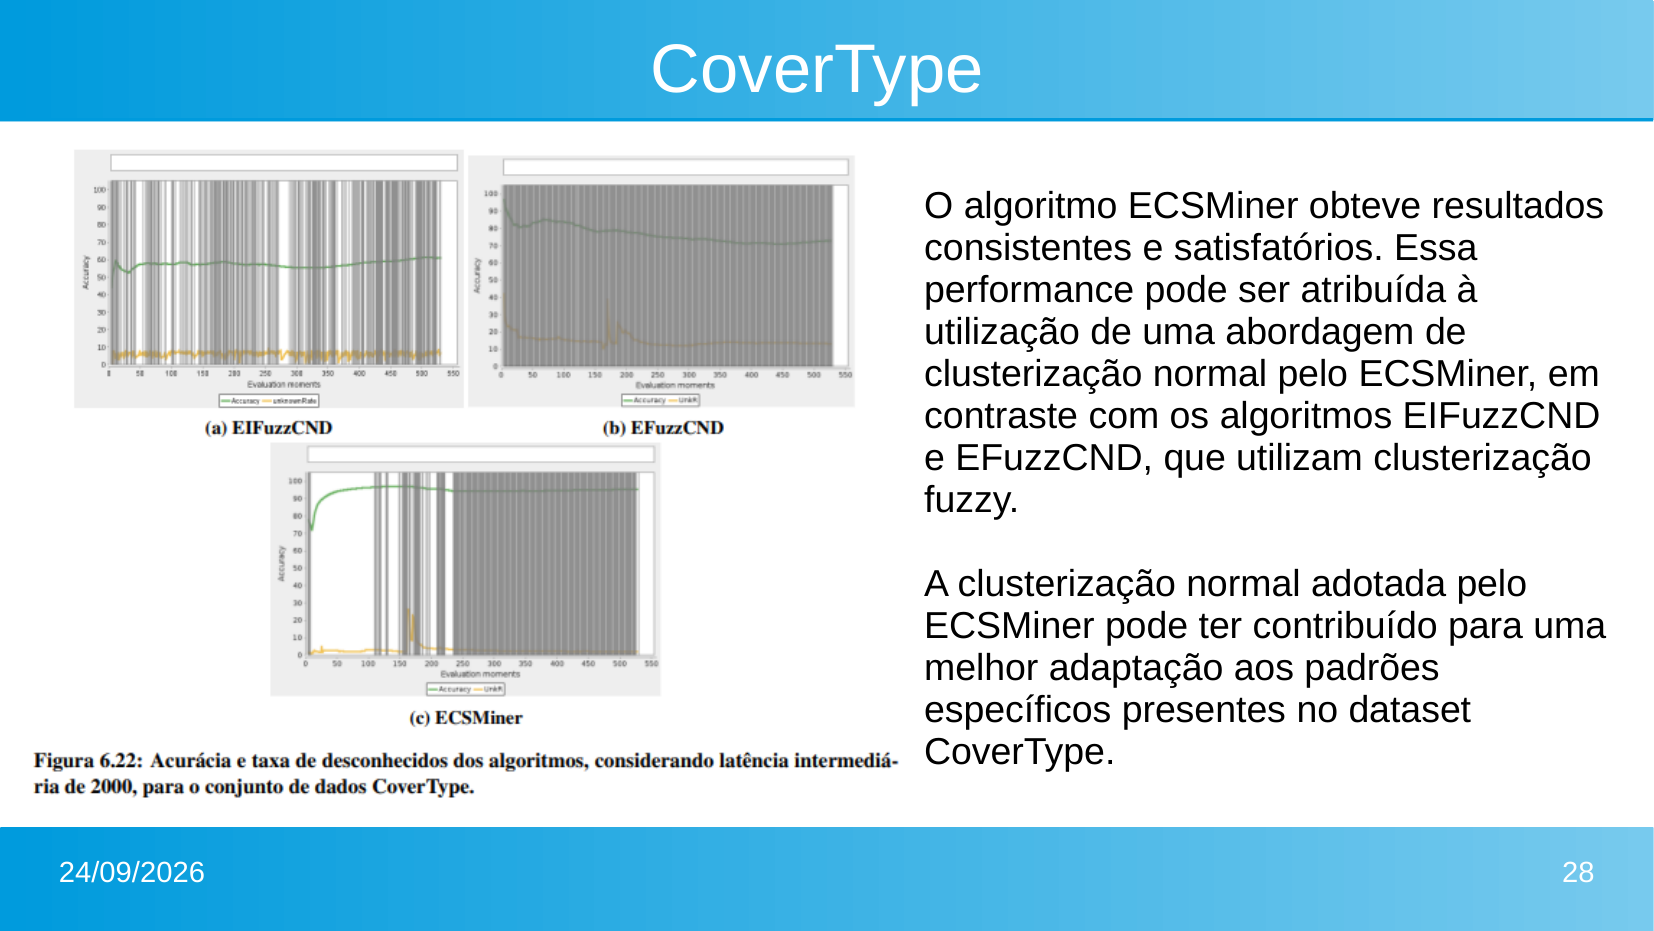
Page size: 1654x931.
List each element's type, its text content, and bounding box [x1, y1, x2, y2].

picture [21, 137, 910, 815]
text_box O algoritmo ECSMiner obteve resultados consistentes e satisfatórios. Essa performance pode ser atribuída à utilização de uma abordagem de clusterização normal pelo ECSMiner, em contraste com os algoritmos EIFuzzCND e EFuzzCND, que utilizam clusterização fuzzy. A clusterização normal adotada pelo ECSMiner pode ter contribuído para uma melhor adaptação aos padrões específicos presentes no dataset CoverType. [909, 177, 1625, 798]
title CoverType [59, 29, 1595, 108]
